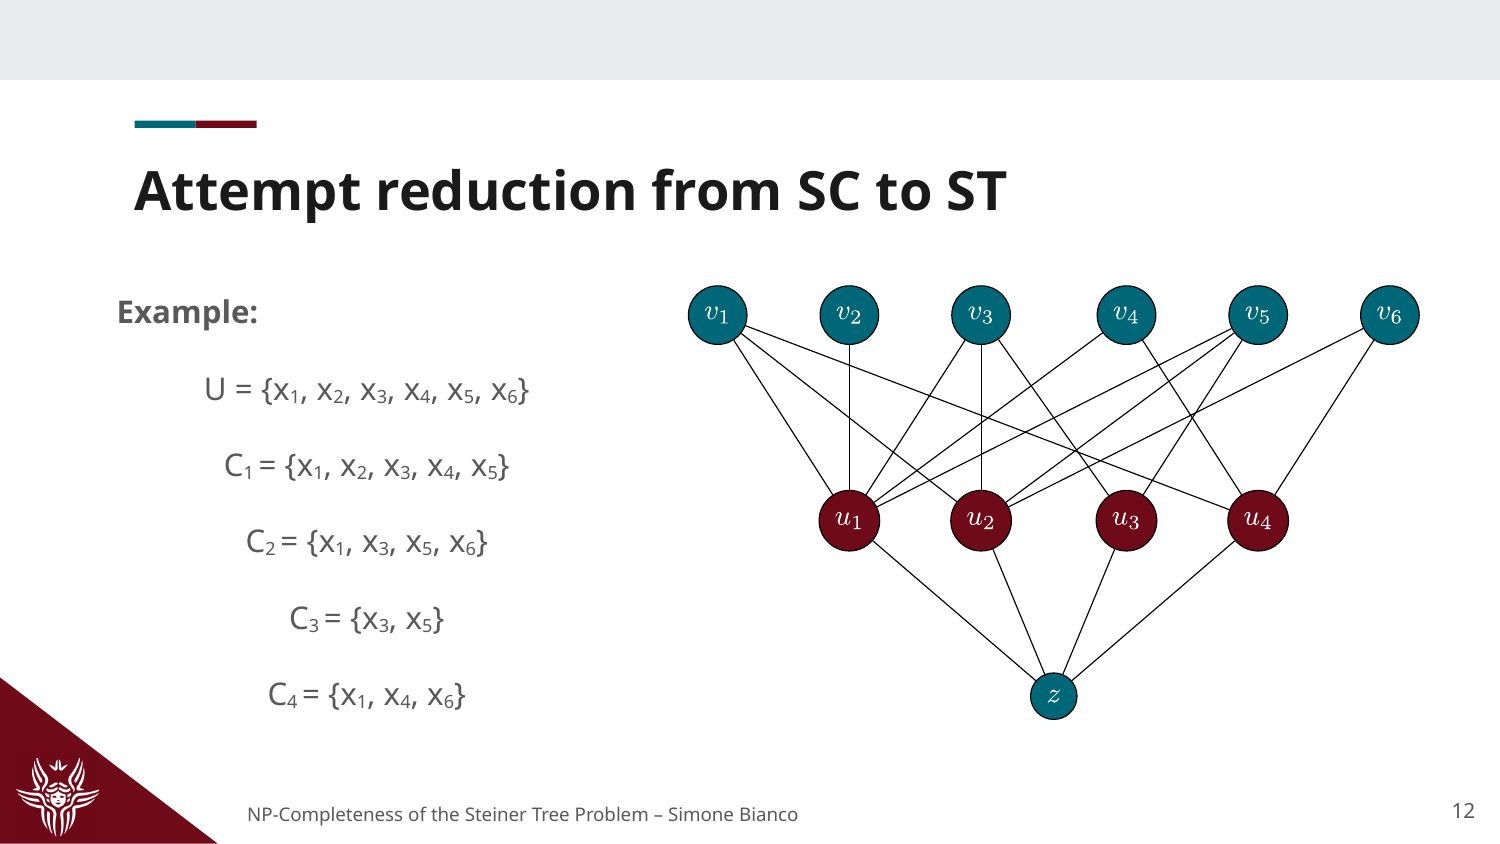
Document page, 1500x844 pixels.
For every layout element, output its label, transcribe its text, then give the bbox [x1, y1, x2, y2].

subtitle NP-Completeness of the Steiner Tree Problem – Simone Bianco [232, 783, 1193, 839]
list Example: U = {x1, x2, x3, x4, x5, x6} C1 = {x1, x2, x3, x4, x5} C2 = {x1, x3, x5, x6} C3 = {x3, x5} C4 = {x1, x4, x6} [101, 272, 632, 715]
picture [16, 758, 100, 839]
title Attempt reduction from SC to ST [119, 141, 1381, 230]
slide_number <number> [1400, 779, 1491, 844]
picture [687, 285, 1420, 721]
